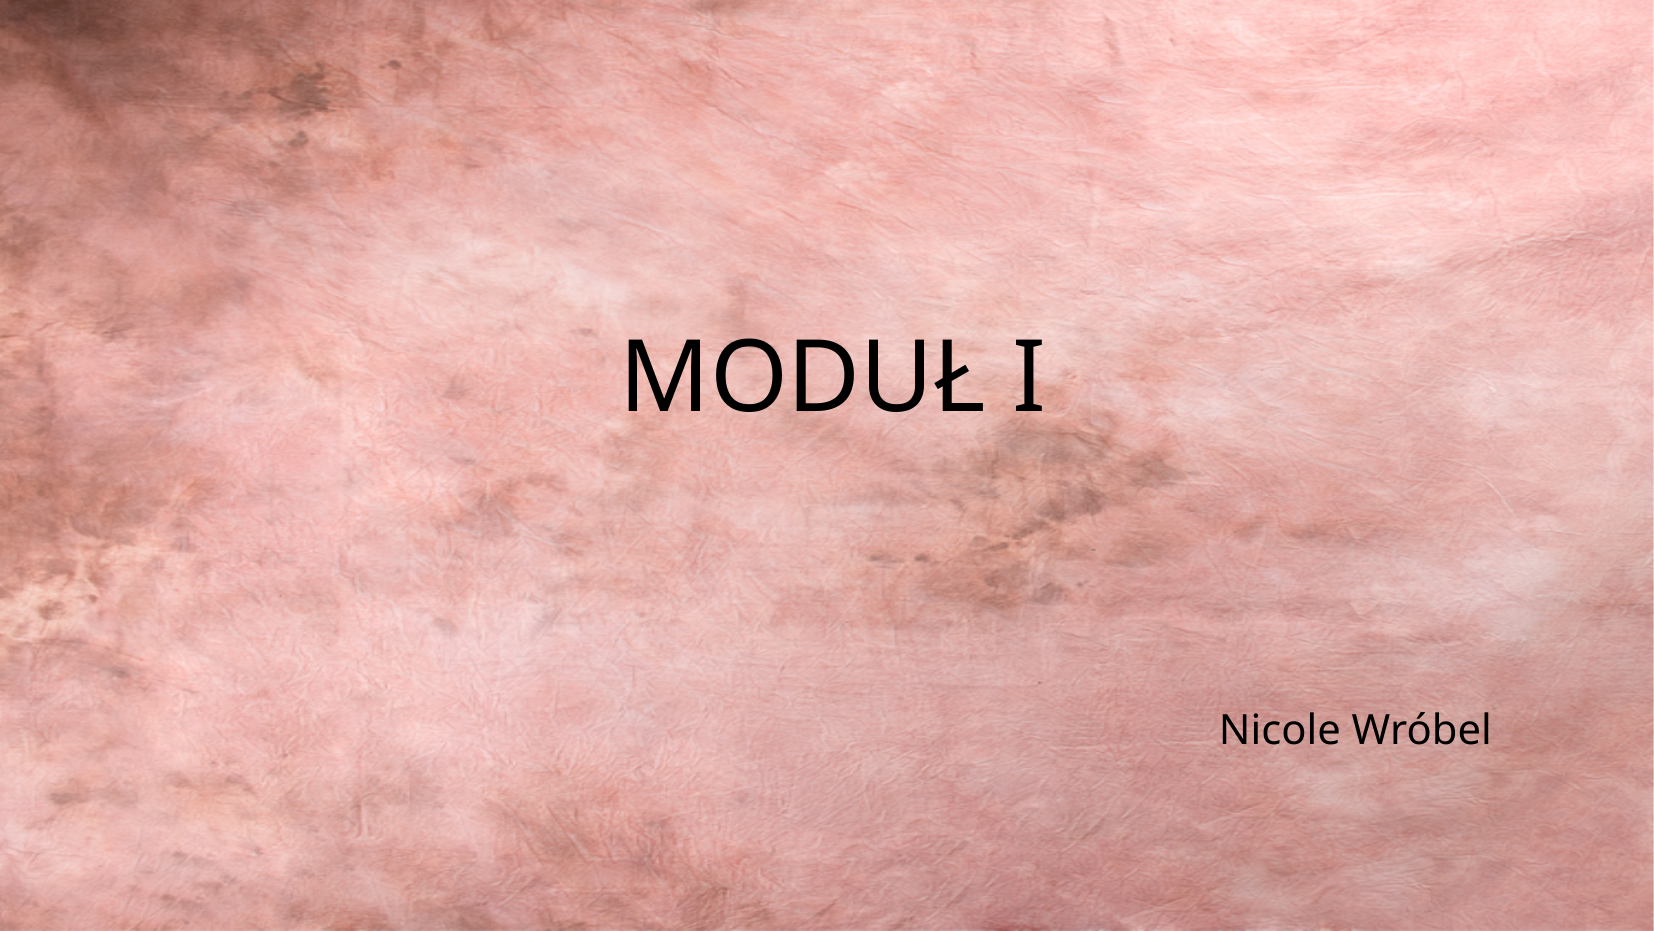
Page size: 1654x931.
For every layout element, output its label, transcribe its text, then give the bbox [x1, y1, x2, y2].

picture [0, 0, 1654, 931]
subtitle Nicole Wróbel [1110, 652, 1601, 862]
title MODUŁ I [101, 294, 1591, 451]
